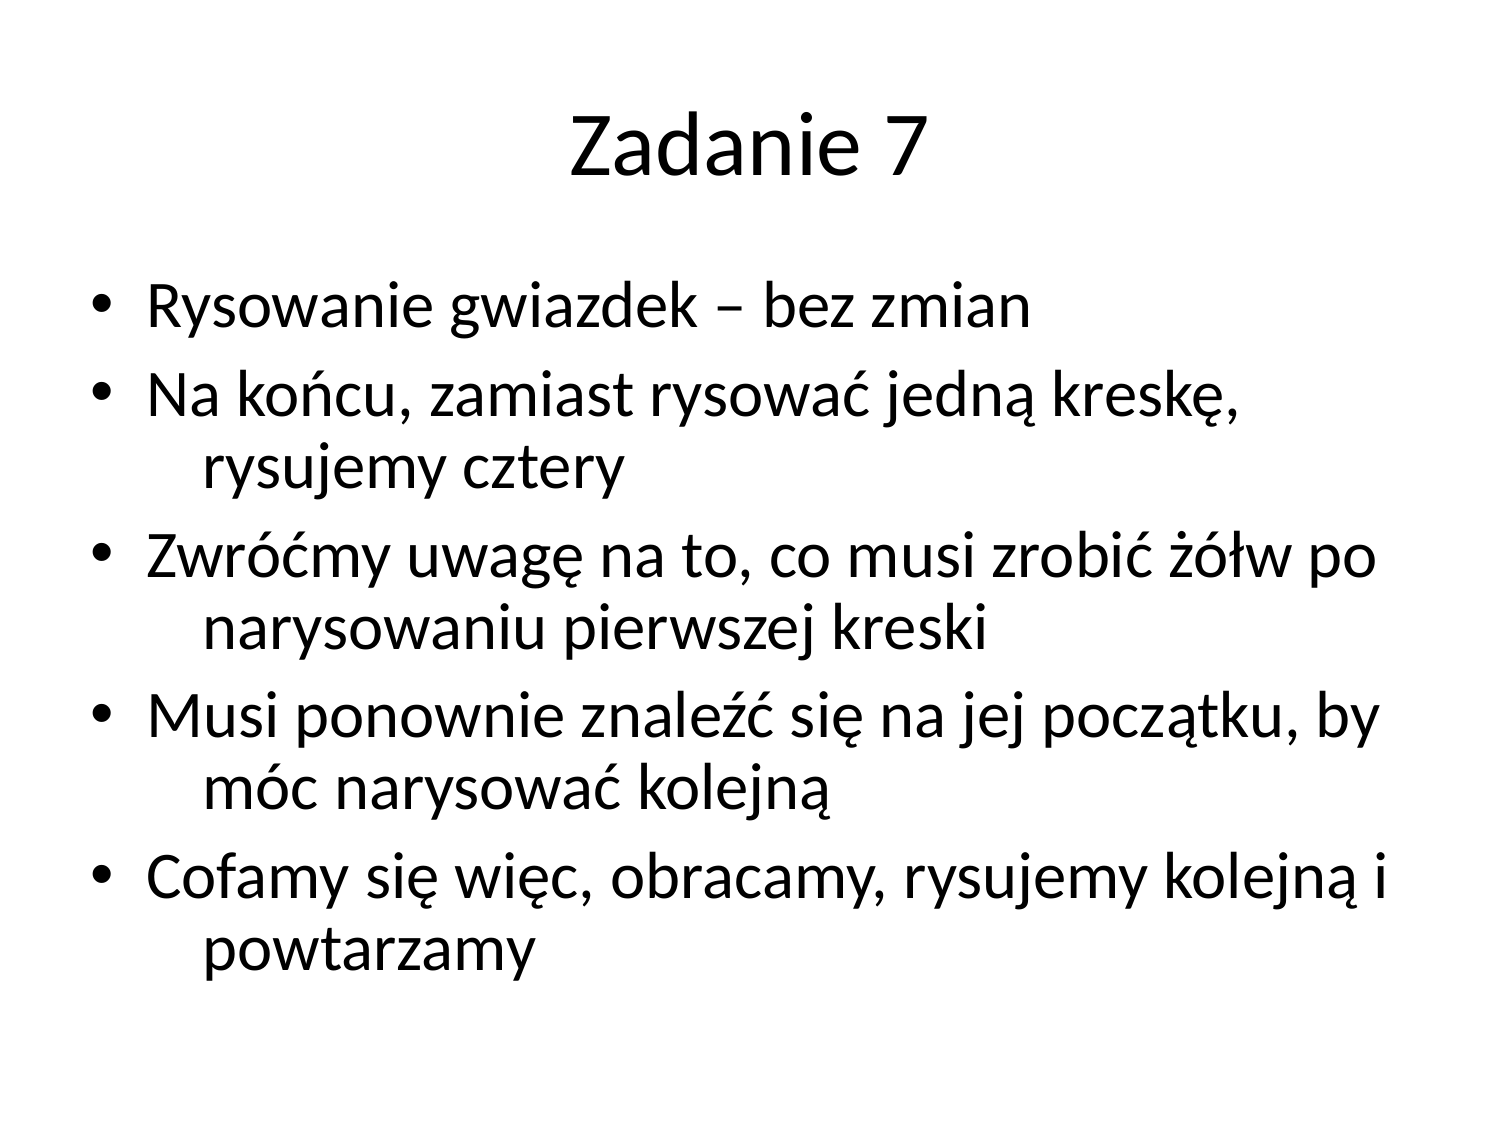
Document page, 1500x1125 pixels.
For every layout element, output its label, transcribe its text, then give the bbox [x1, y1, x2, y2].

title Zadanie 7 [75, 45, 1426, 233]
list Rysowanie gwiazdek – bez zmian Na końcu, zamiast rysować jedną kreskę, rysujemy cztery Zwróćmy uwagę na to, co musi zrobić żółw po narysowaniu pierwszej kreski Musi ponownie znaleźć się na jej początku, by móc narysować kolejną Cofamy się więc, obracamy, rysujemy kolejną i powtarzamy [75, 262, 1426, 1005]
